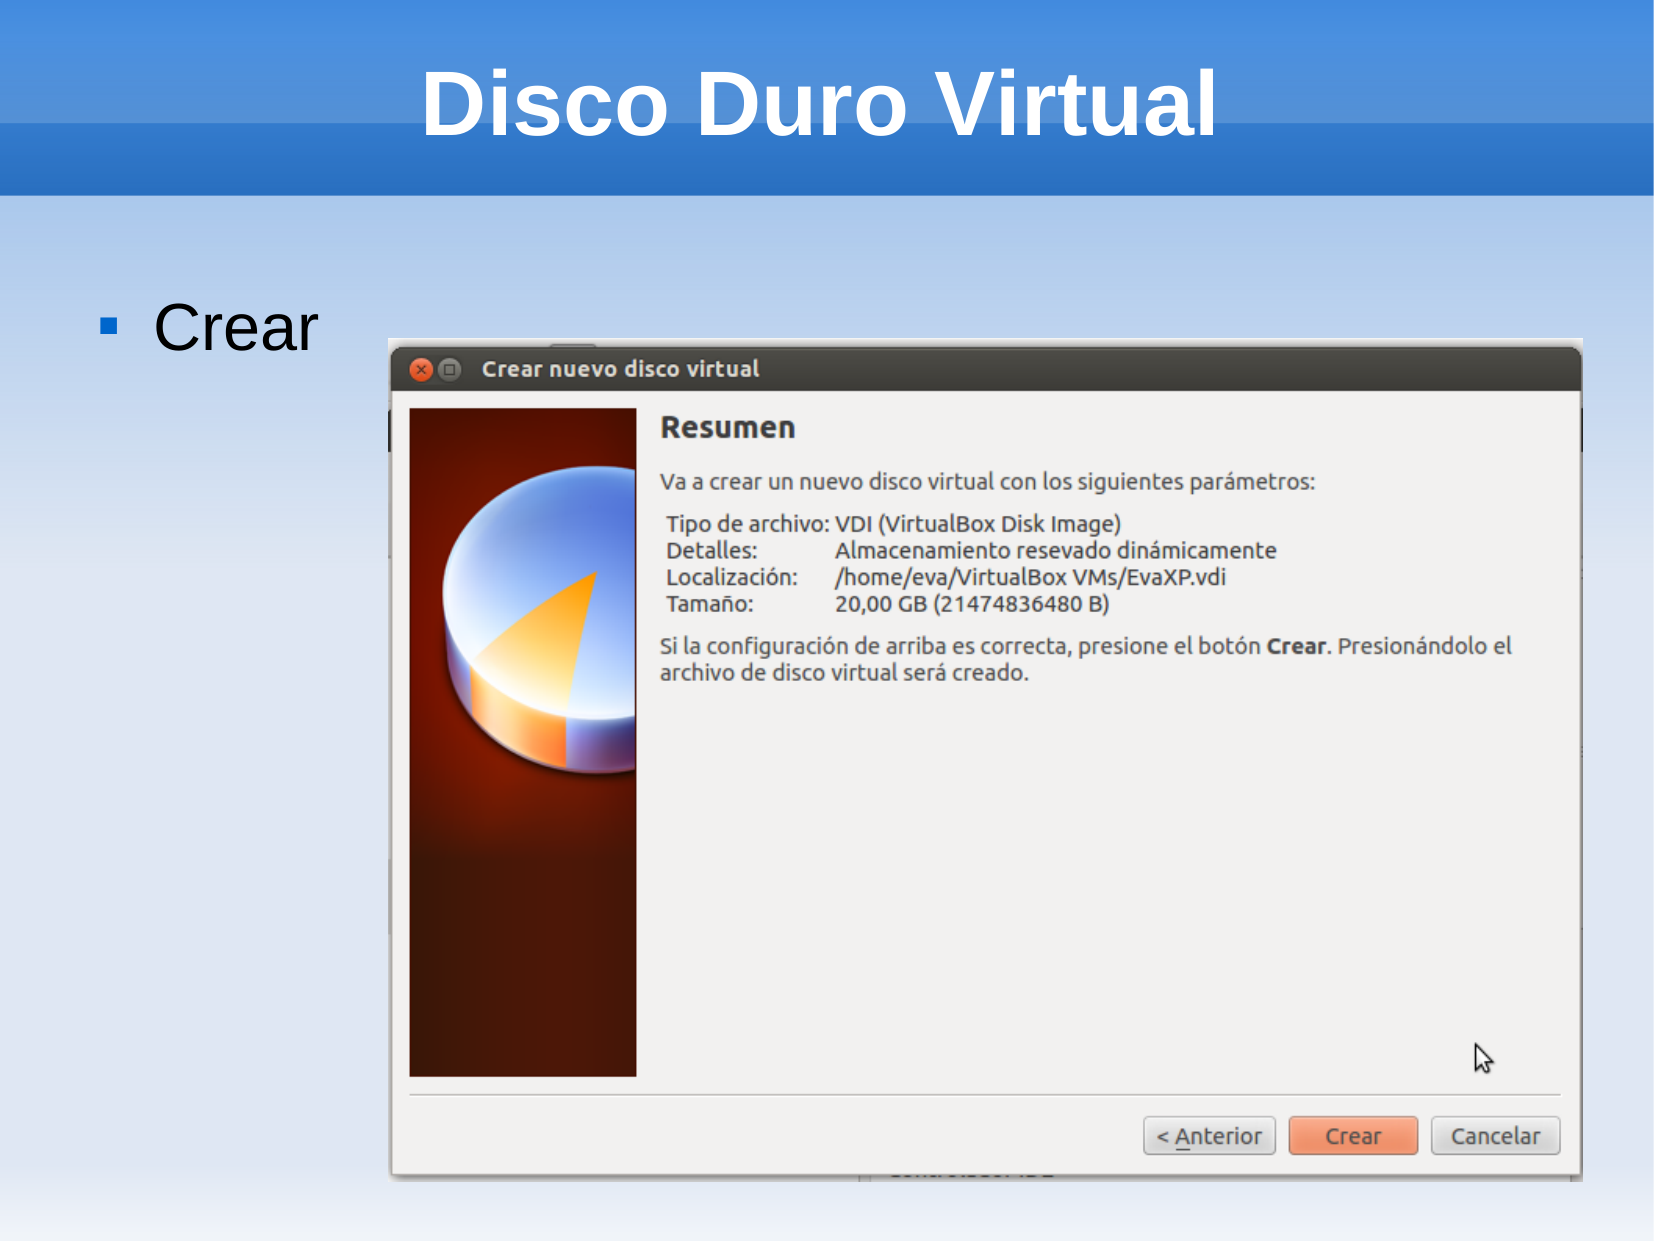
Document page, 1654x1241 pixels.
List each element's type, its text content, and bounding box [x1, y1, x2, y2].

list Crear [82, 290, 1571, 1109]
picture [0, 0, 1654, 1241]
title Disco Duro Virtual [76, 0, 1565, 208]
